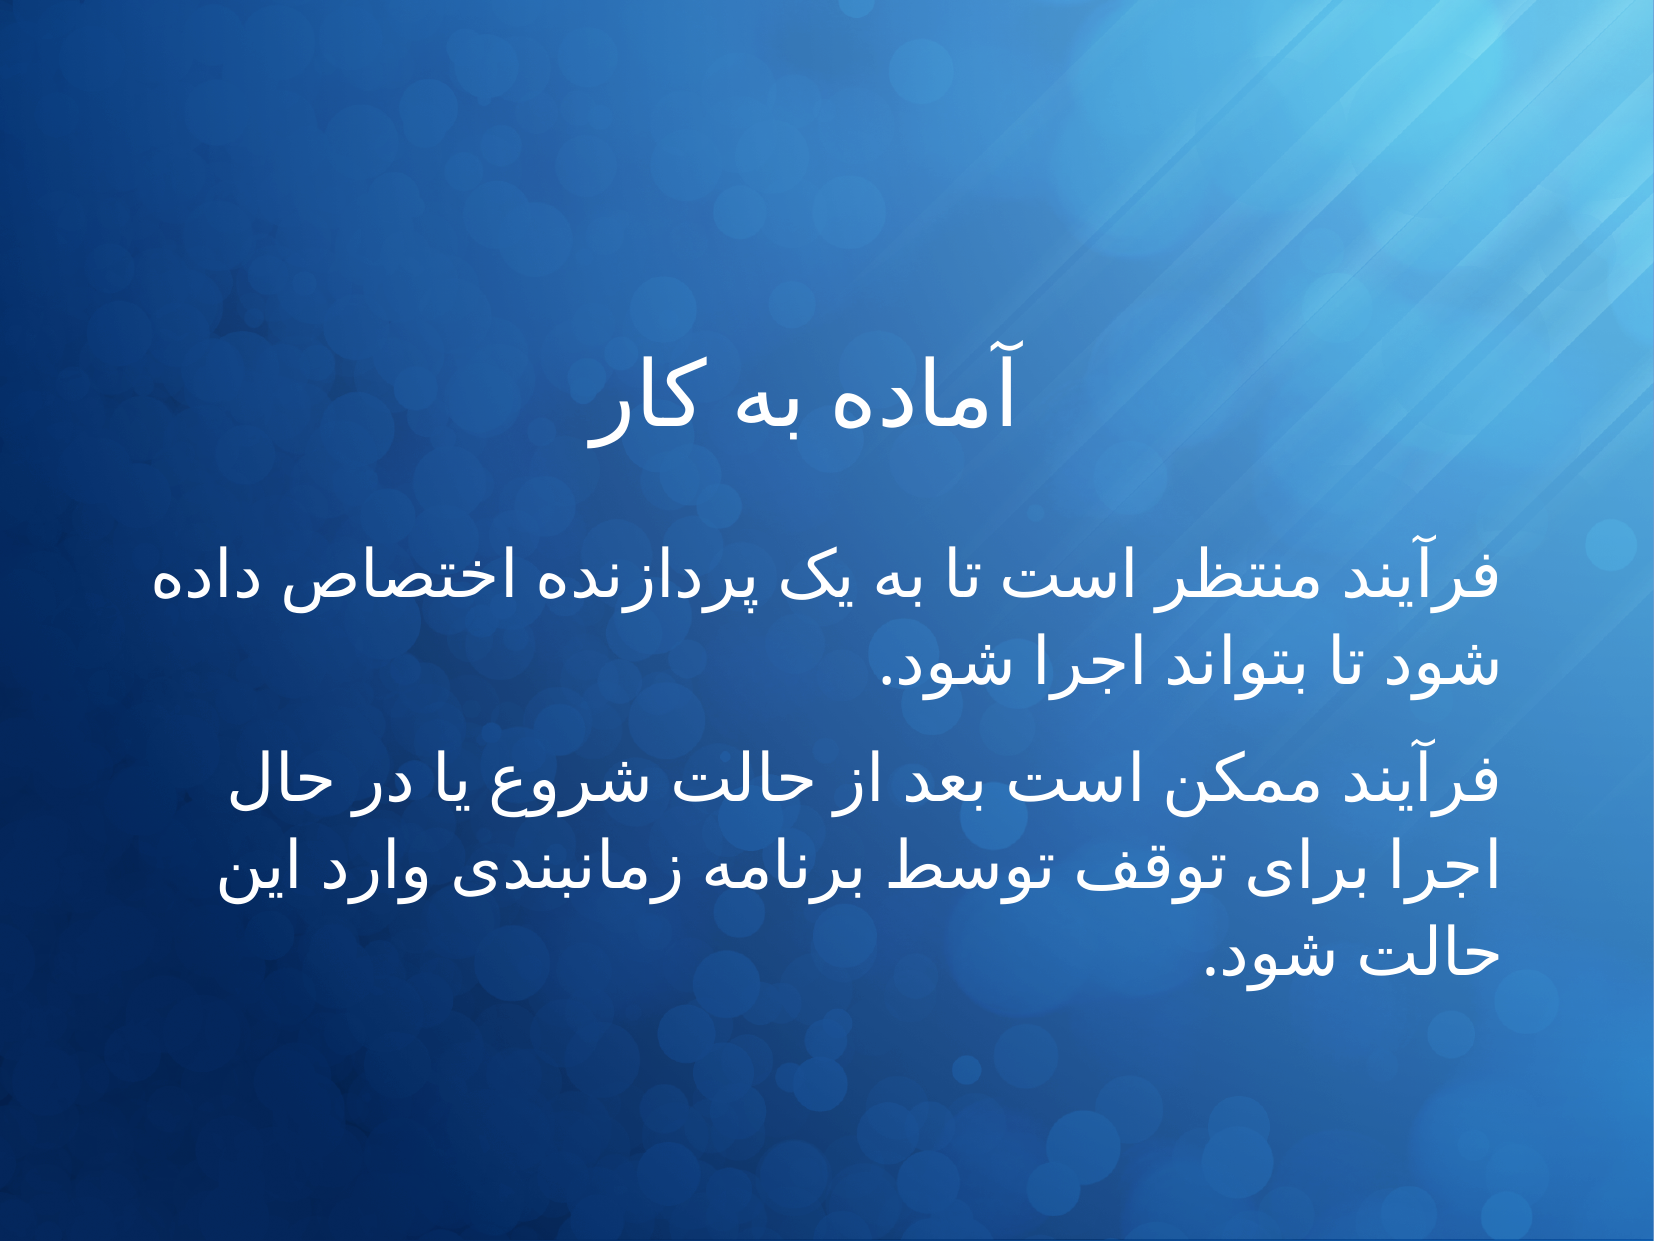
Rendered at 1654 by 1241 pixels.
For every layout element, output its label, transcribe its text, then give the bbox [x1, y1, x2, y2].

list فرآیند منتظر است تا به یک پردازنده اختصاص داده شود تا بتواند اجرا شود. فرآیند ممکن است بعد از حالت شروع یا در حال اجرا برای توقف توسط برنامه زمانبندی وارد این حالت شود. [122, 538, 1576, 1022]
picture [0, 0, 1654, 1241]
title آماده به کار [112, 319, 1501, 488]
